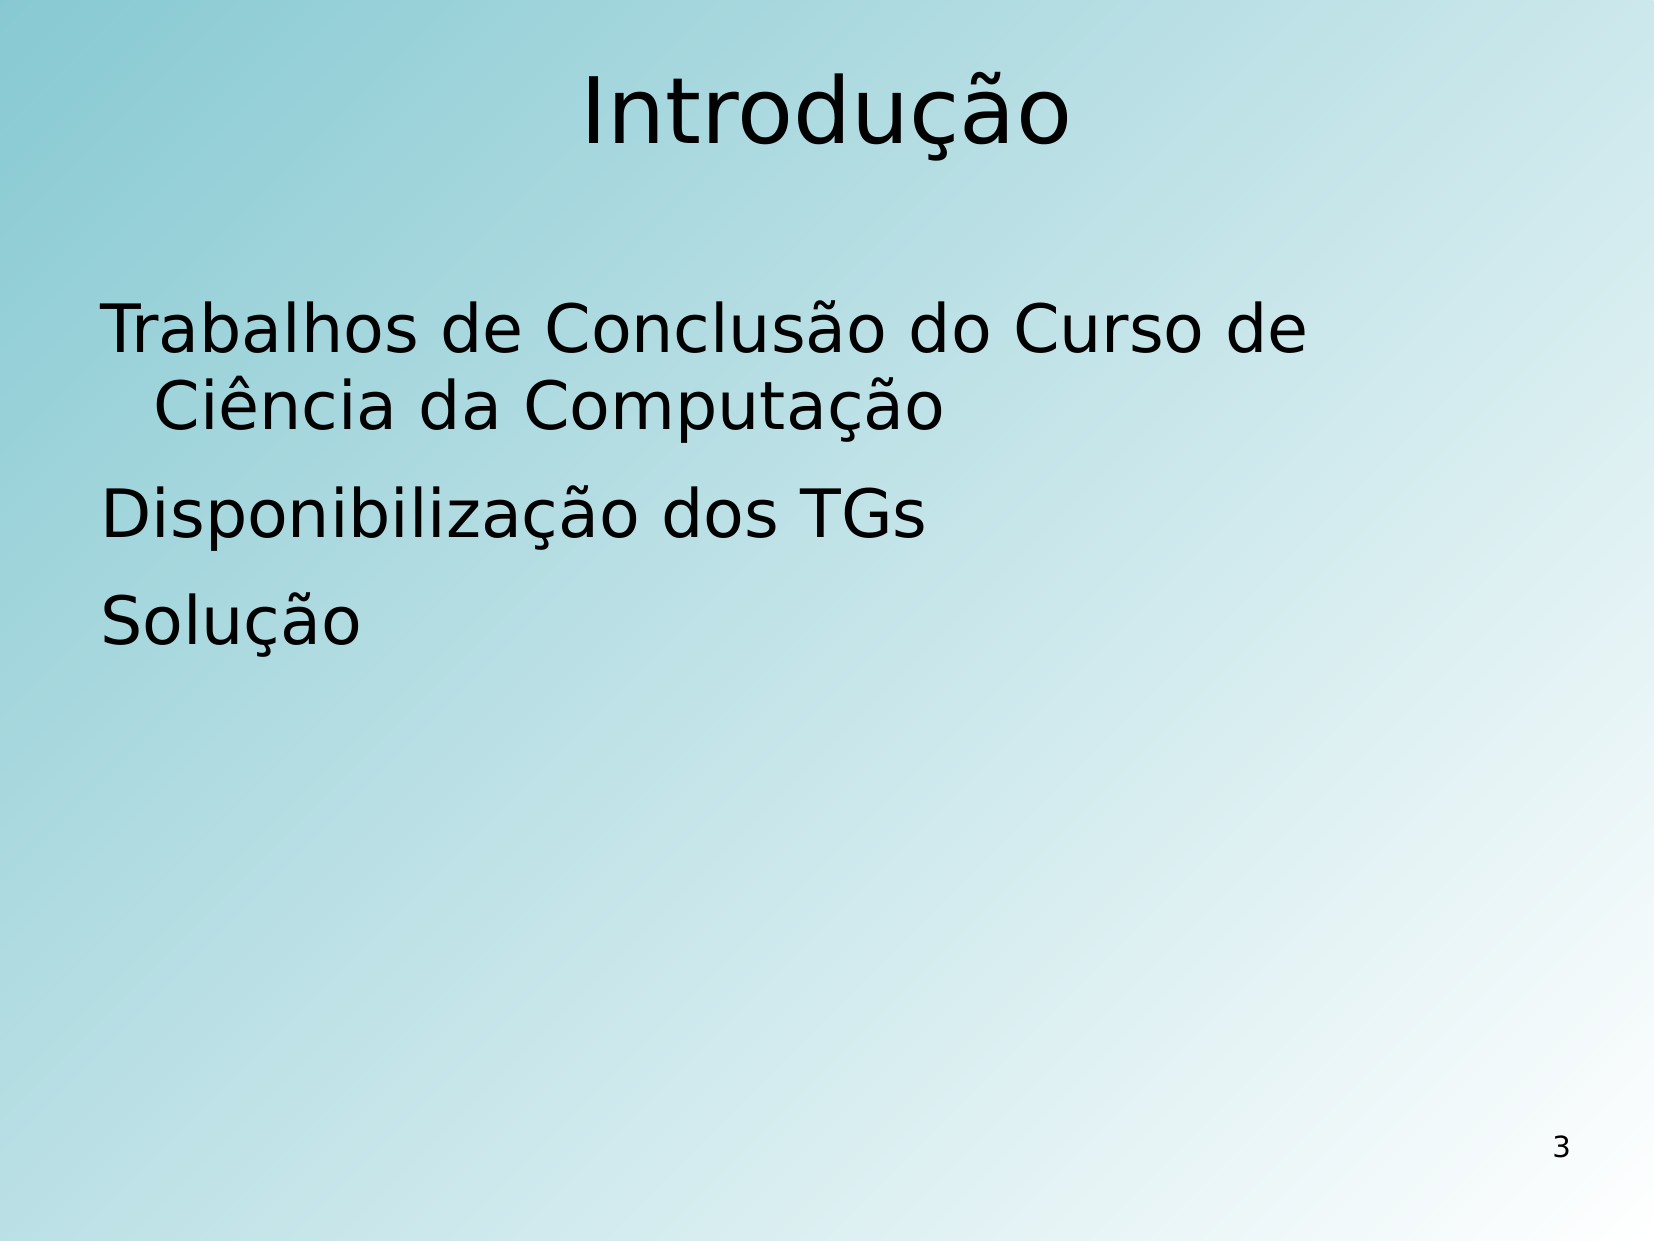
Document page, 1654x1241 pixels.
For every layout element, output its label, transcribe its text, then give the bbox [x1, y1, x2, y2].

title Introdução [82, 15, 1571, 208]
list Trabalhos de Conclusão do Curso de Ciência da Computação Disponibilização dos TGs Solução [82, 290, 1571, 1094]
